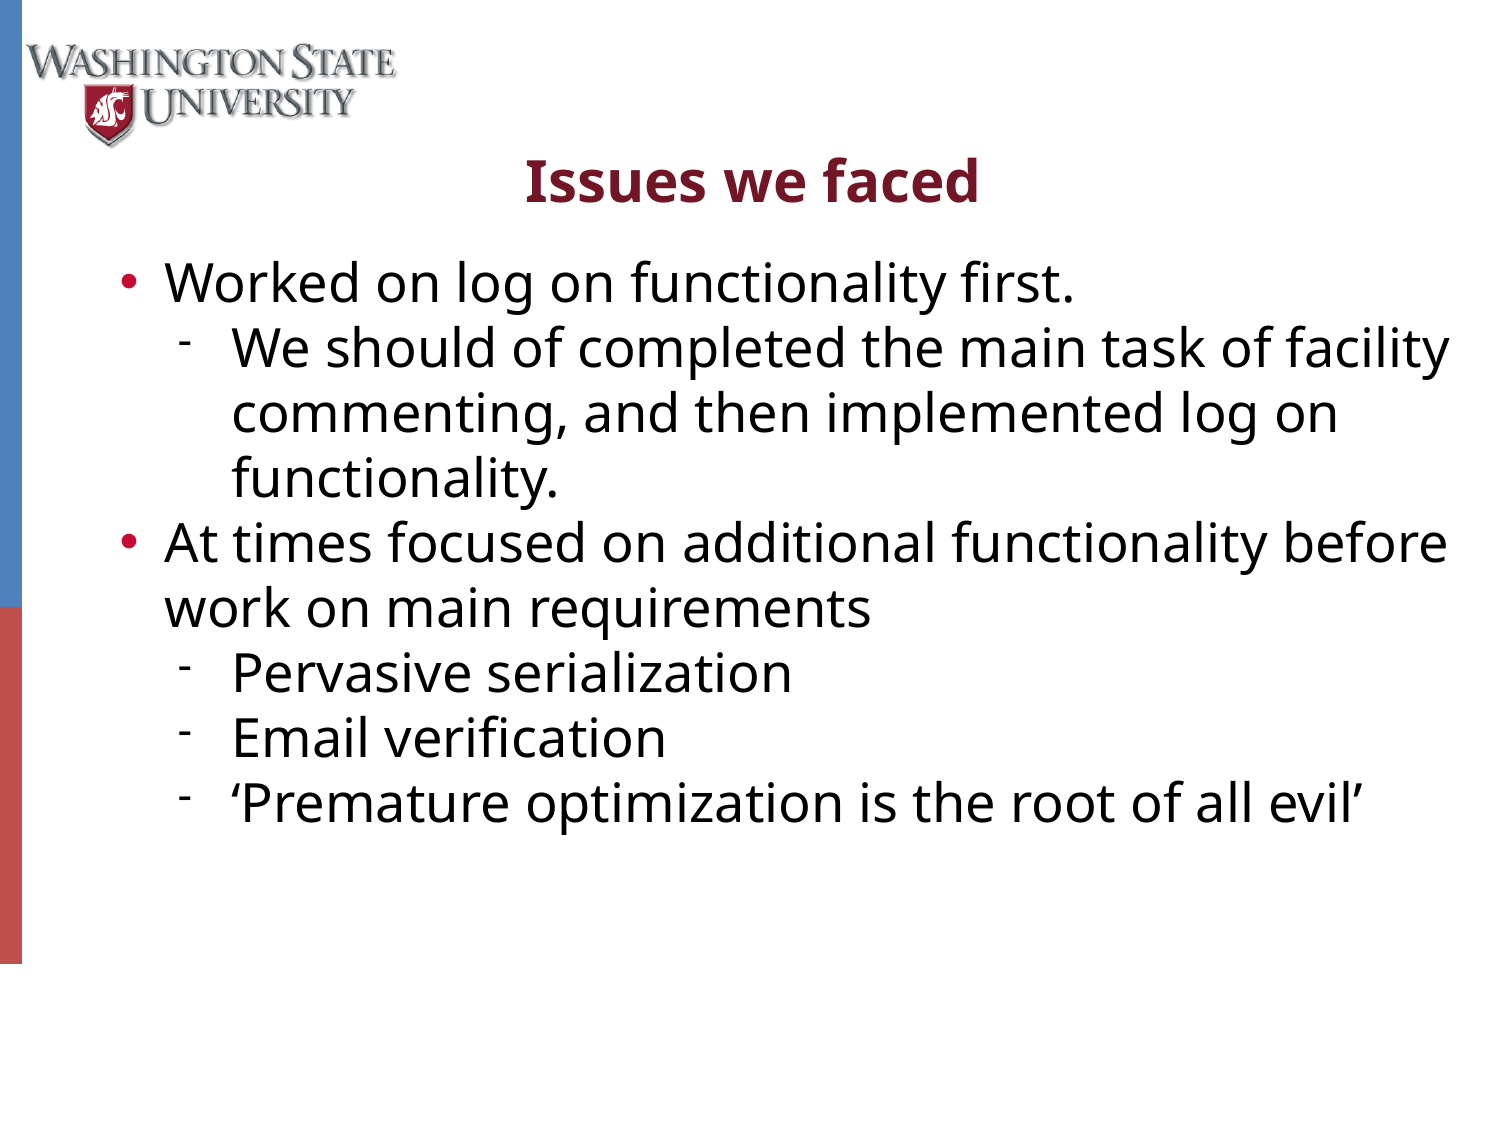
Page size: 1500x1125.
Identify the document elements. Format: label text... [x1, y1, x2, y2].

text_box Worked on log on functionality first. We should of completed the main task of facility commenting, and then implemented log on functionality. At times focused on additional functionality before work on main requirements Pervasive serialization Email verification ‘Premature optimization is the root of all evil’ [67, 241, 1473, 778]
text_box Issues we faced [116, 136, 1392, 216]
picture [0, 0, 426, 178]
